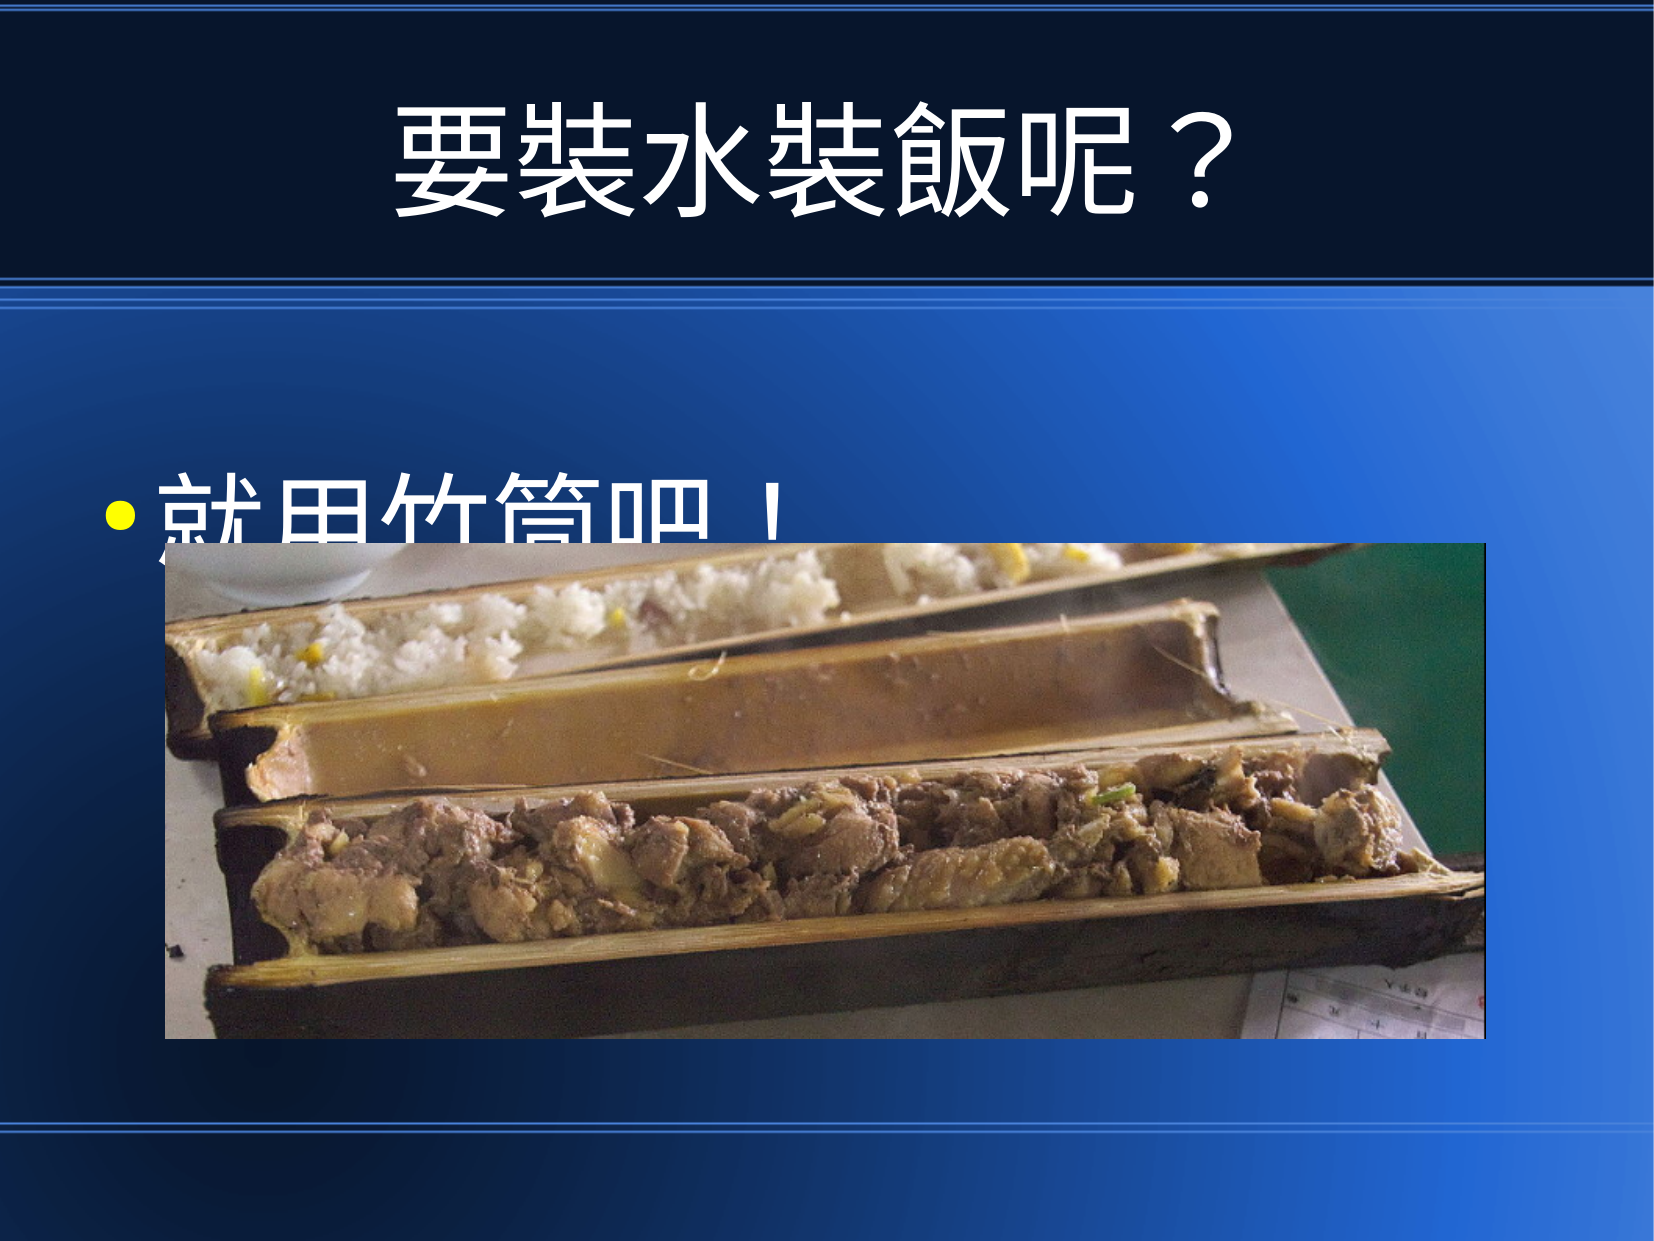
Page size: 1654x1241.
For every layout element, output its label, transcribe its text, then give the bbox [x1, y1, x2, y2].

picture [165, 543, 1486, 1039]
title 要裝水裝飯呢？ [82, 49, 1571, 257]
list 就用竹筒吧！ [82, 355, 1571, 1241]
picture [0, 0, 1654, 1241]
